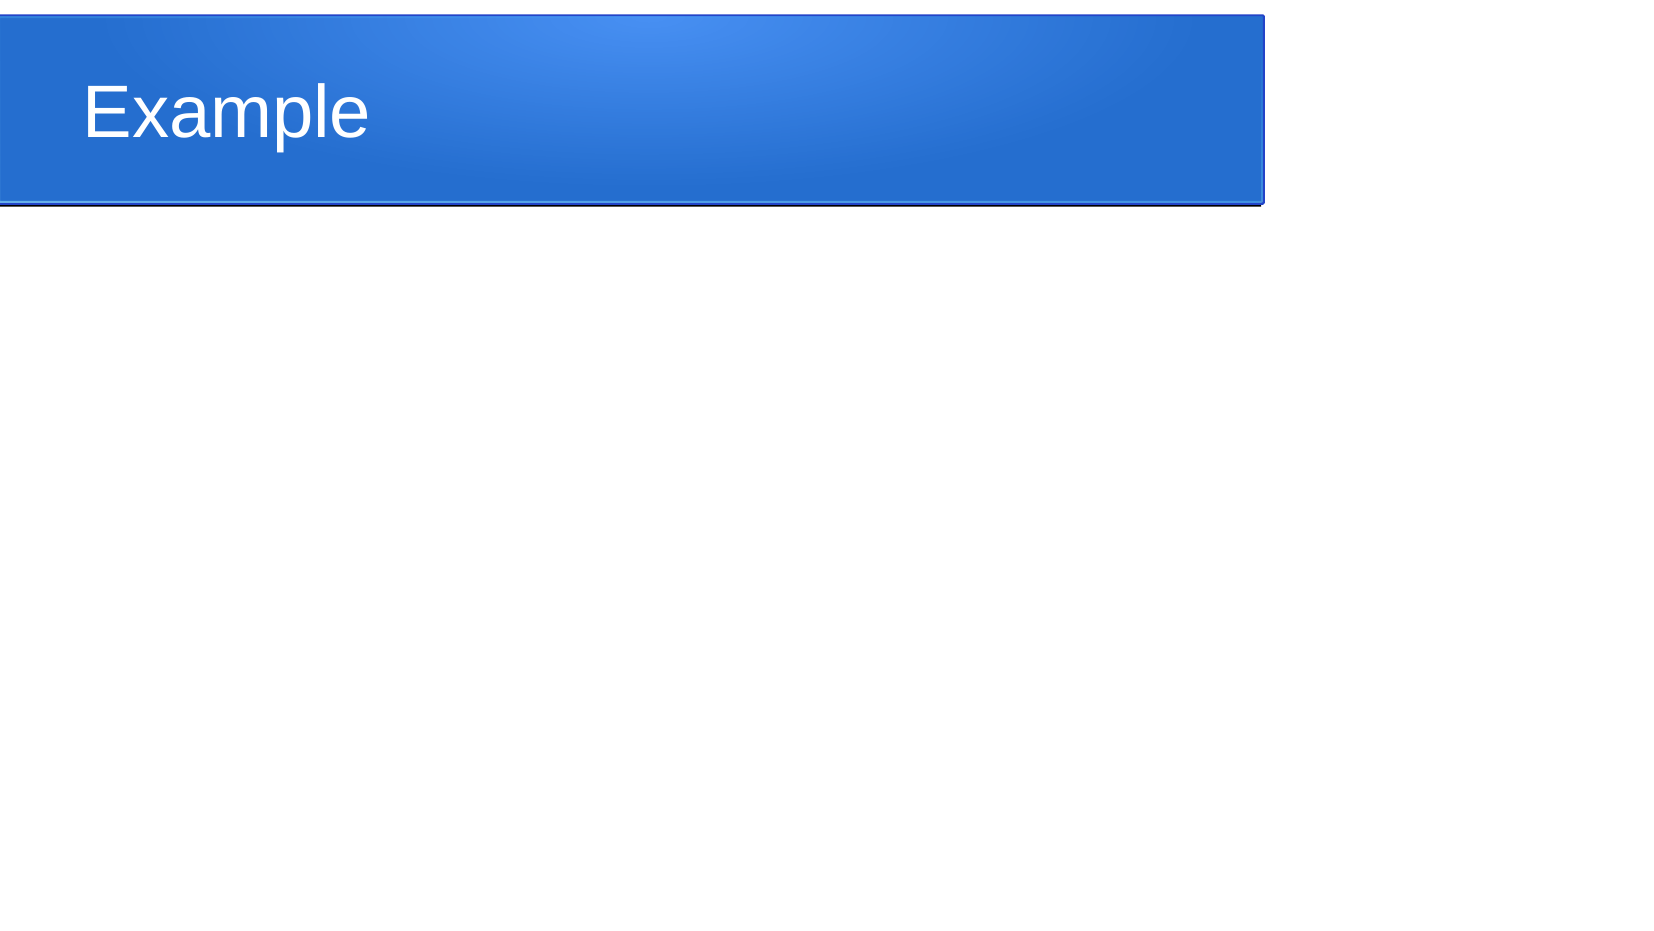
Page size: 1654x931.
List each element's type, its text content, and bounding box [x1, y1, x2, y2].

title Example [82, 35, 1235, 189]
